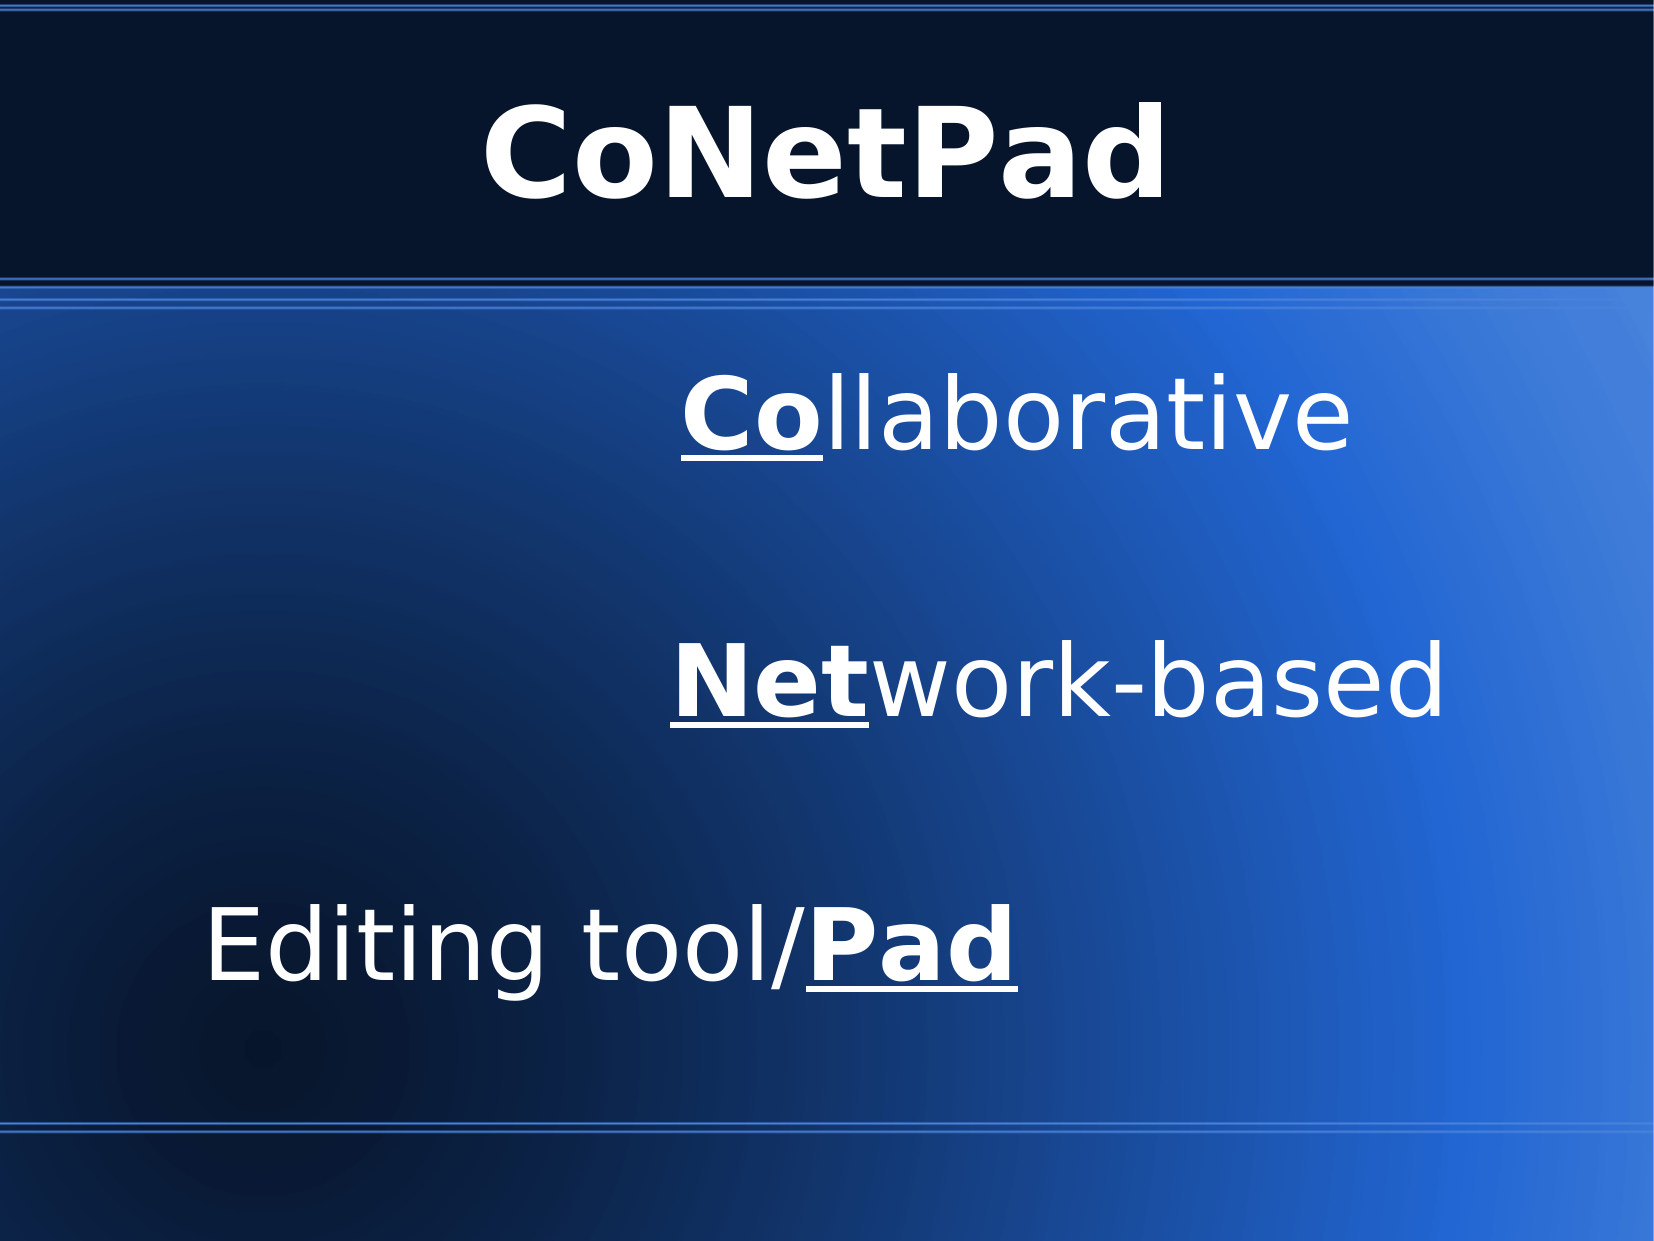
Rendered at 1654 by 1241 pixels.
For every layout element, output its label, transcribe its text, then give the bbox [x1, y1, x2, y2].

list Collaborative Network-based Editing tool/Pad [82, 355, 1571, 1075]
title CoNetPad [82, 49, 1571, 257]
